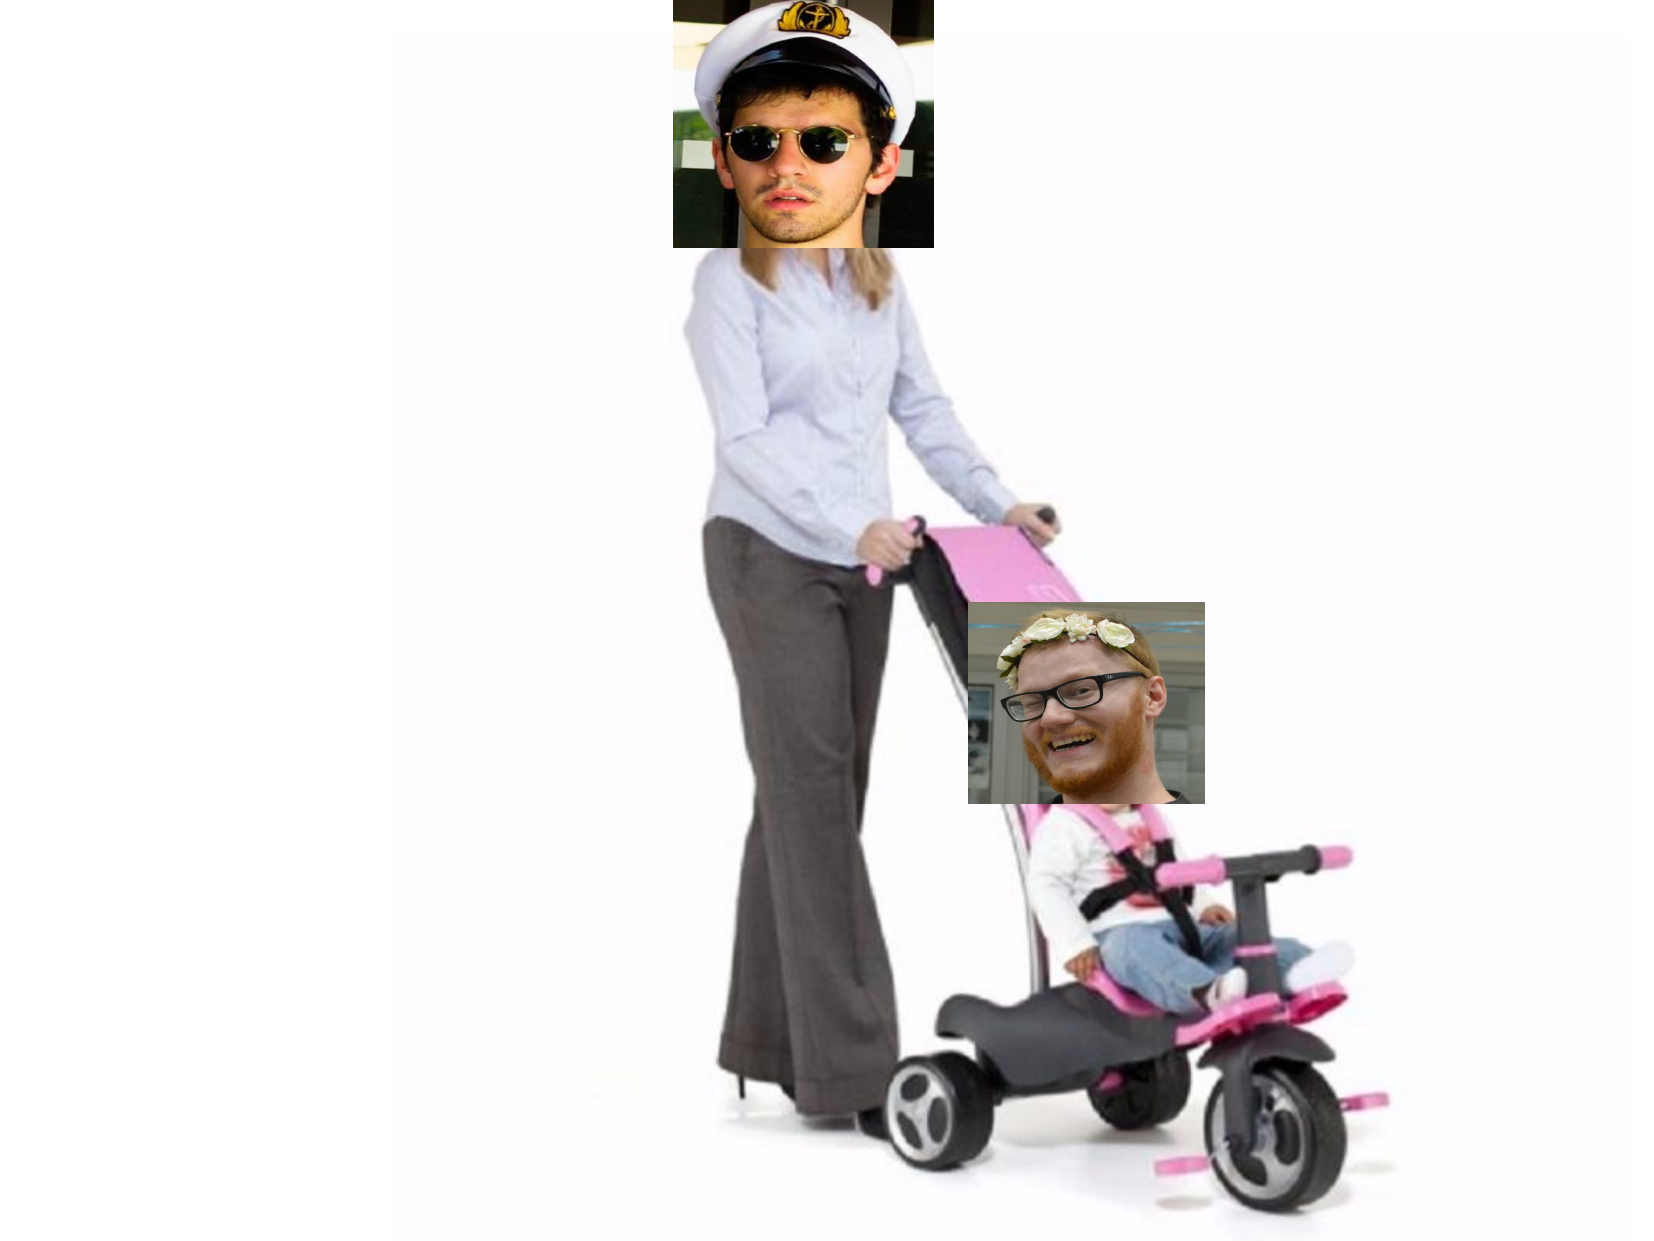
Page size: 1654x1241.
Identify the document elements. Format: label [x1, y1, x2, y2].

picture [389, 0, 1630, 1241]
